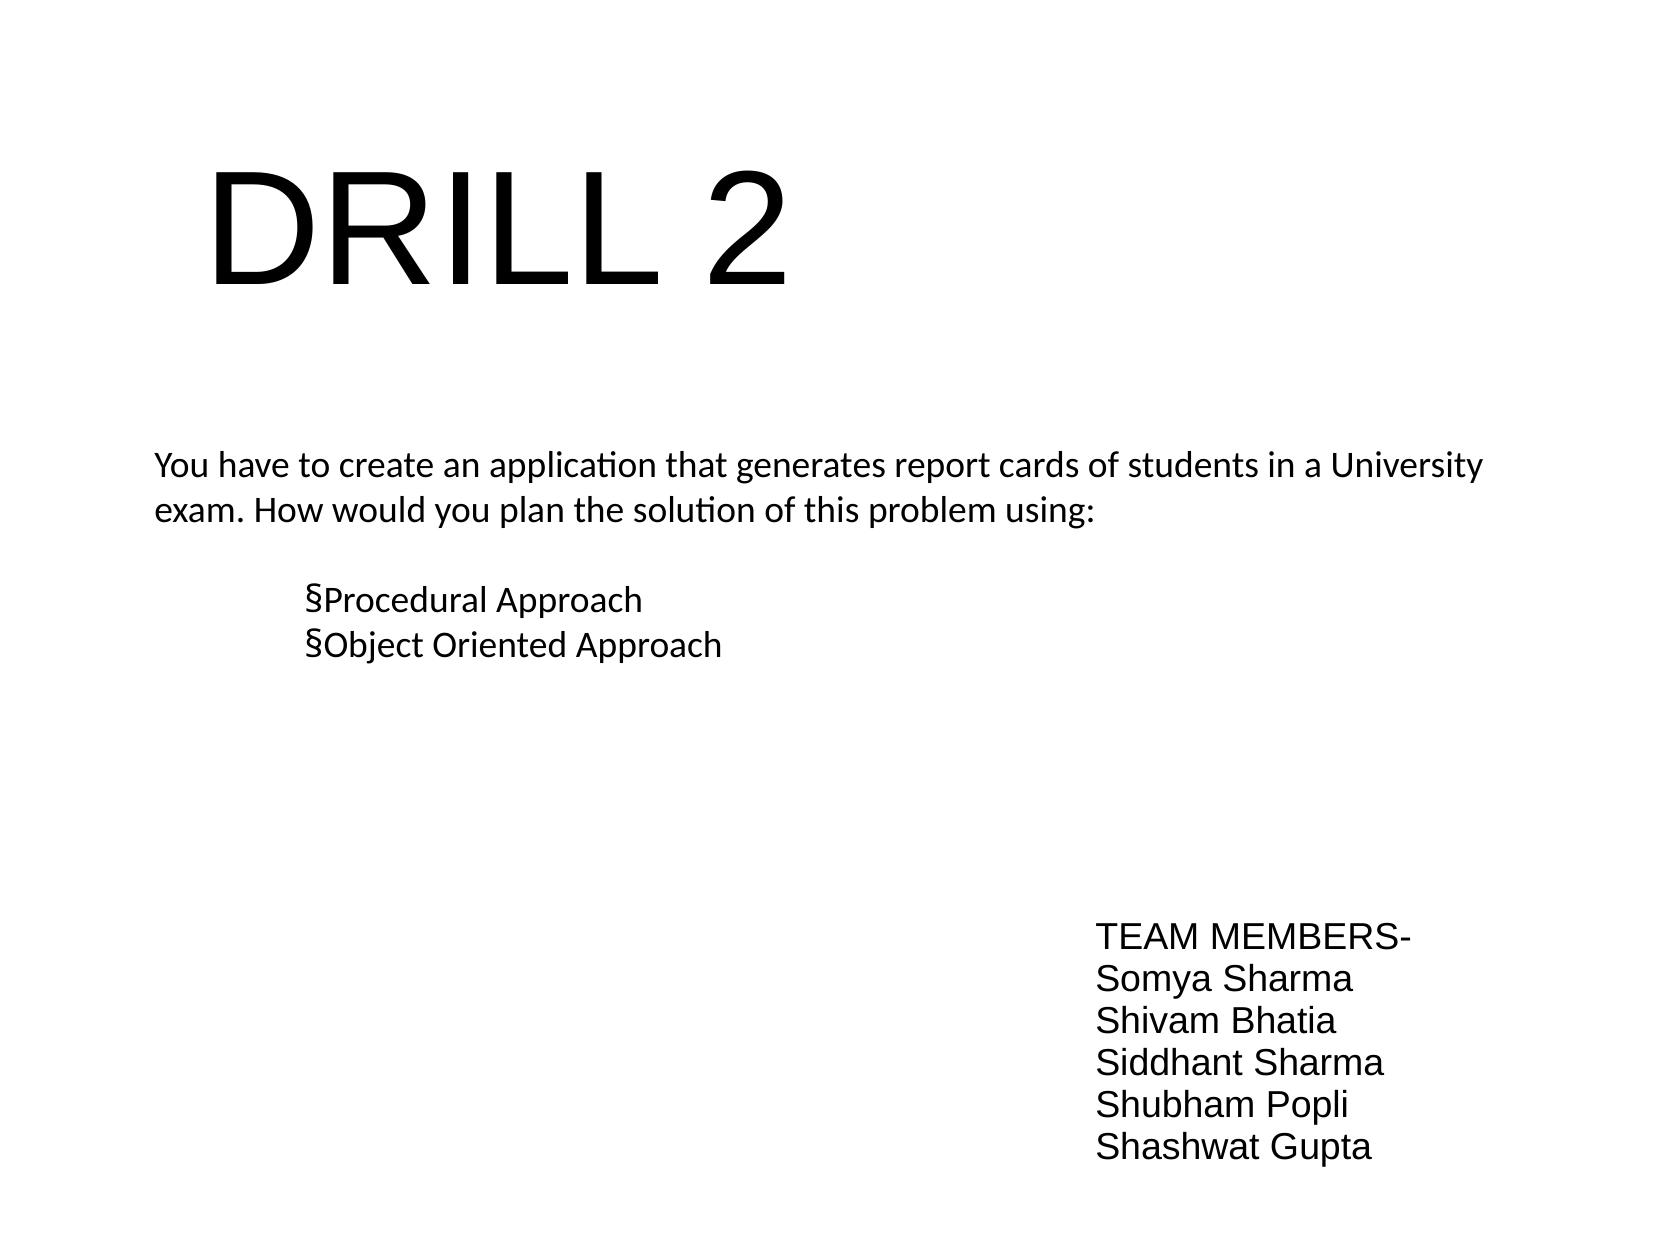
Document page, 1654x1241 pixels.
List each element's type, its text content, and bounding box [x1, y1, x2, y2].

text_box DRILL 2 [188, 129, 809, 327]
text_box You have to create an application that generates report cards of students in a University exam. How would you plan the solution of this problem using: Procedural Approach Object Oriented Approach [139, 432, 1527, 721]
text_box TEAM MEMBERS- Somya Sharma Shivam Bhatia Siddhant Sharma Shubham Popli Shashwat Gupta [1074, 902, 1583, 1182]
